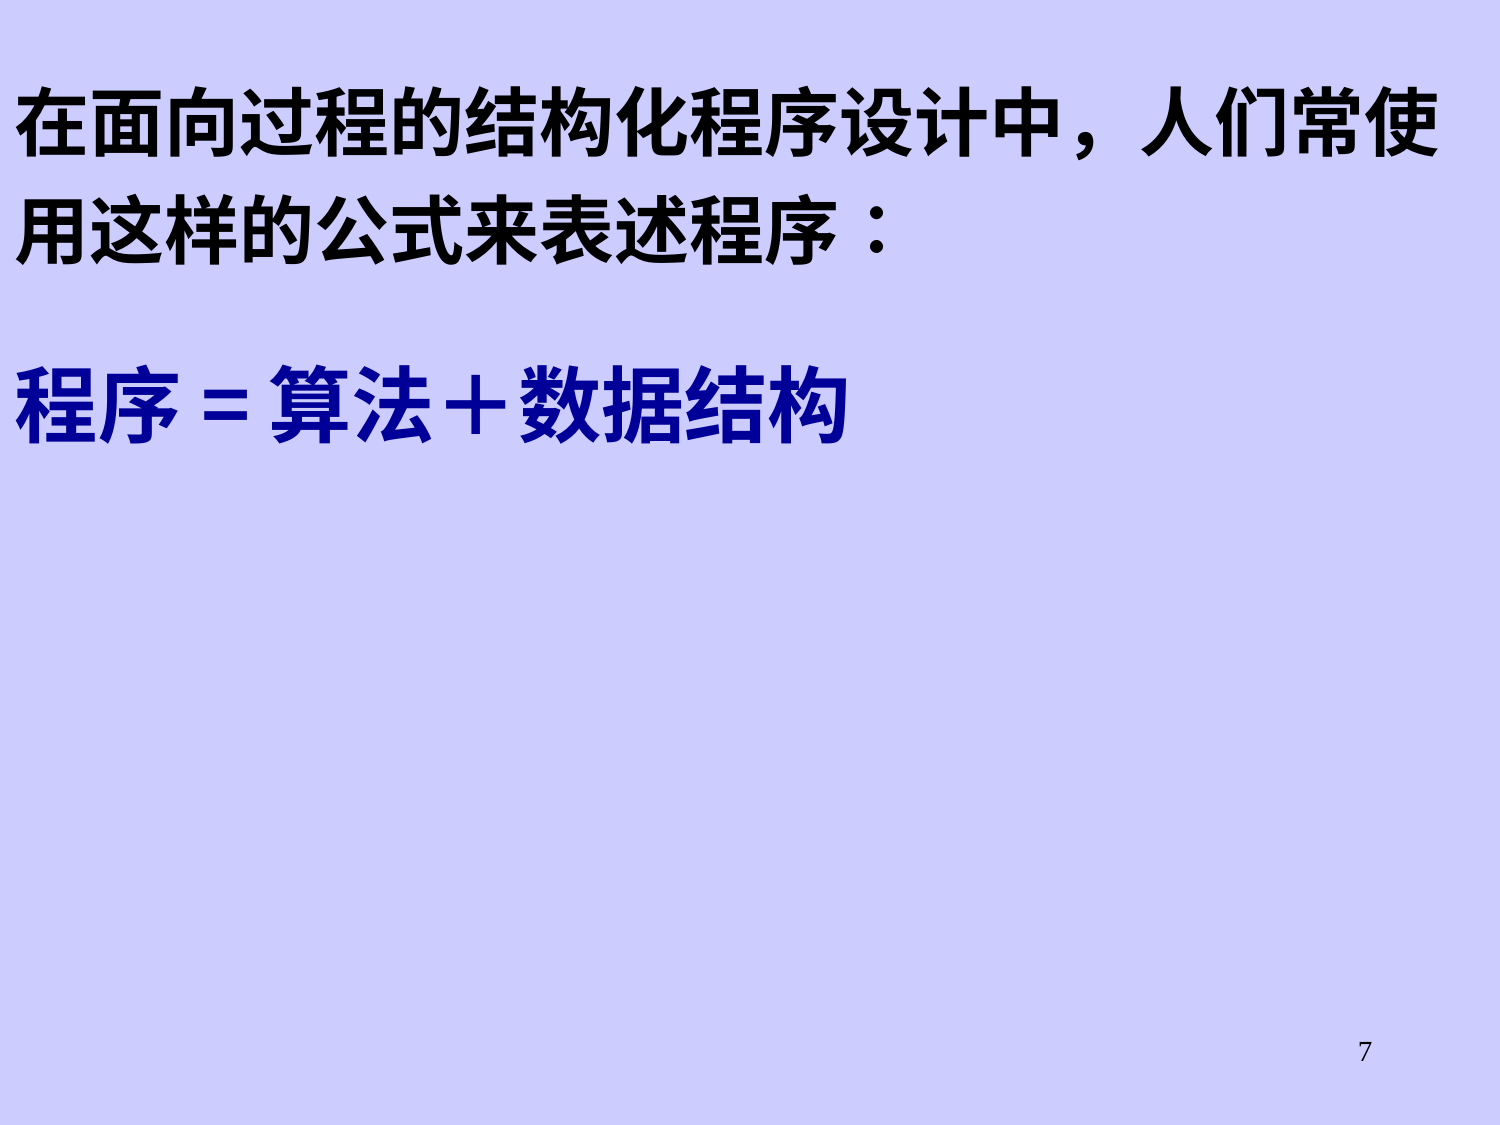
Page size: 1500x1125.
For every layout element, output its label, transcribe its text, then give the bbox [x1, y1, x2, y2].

text_box 在面向过程的结构化程序设计中，人们常使用这样的公式来表述程序∶ [0, 49, 1500, 282]
text_box 程序=算法＋数据结构 [0, 324, 1251, 461]
text_box <编号> [1074, 1025, 1388, 1101]
